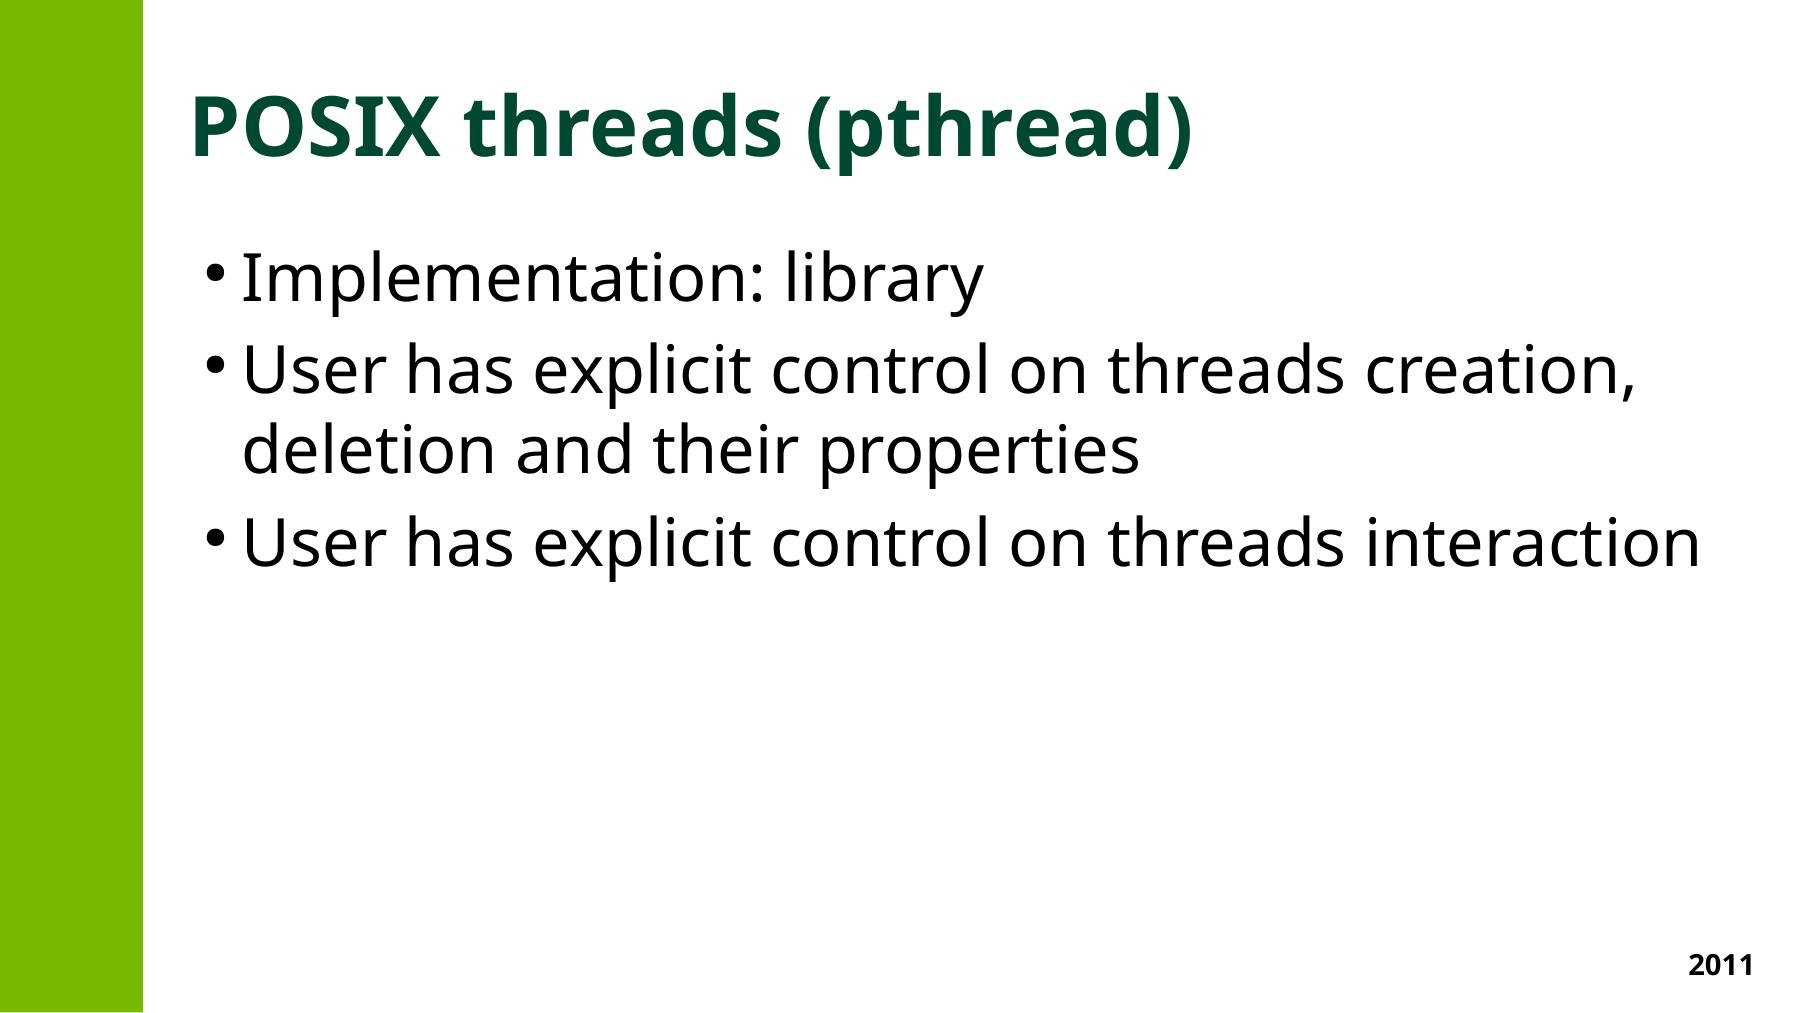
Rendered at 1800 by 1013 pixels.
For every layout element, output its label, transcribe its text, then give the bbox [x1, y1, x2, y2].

list Implementation: library User has explicit control on threads creation, deletion and their properties User has explicit control on threads interaction [188, 227, 1733, 976]
title POSIX threads (pthread) [188, 40, 1733, 211]
